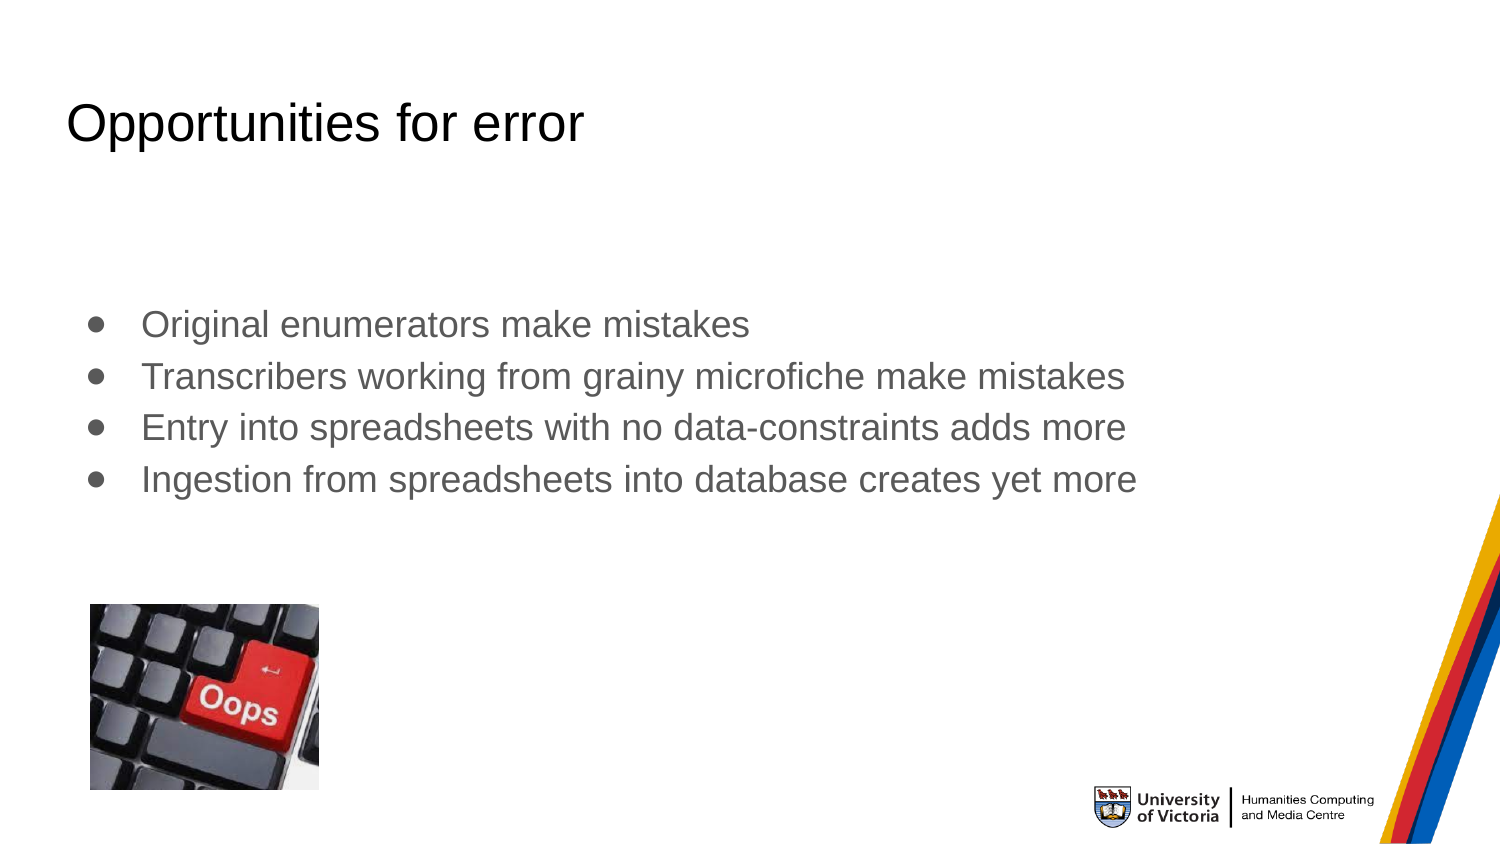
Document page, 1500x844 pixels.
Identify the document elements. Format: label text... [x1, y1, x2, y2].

picture [1094, 483, 1500, 844]
list Original enumerators make mistakes Transcribers working from grainy microfiche make mistakes Entry into spreadsheets with no data-constraints adds more Ingestion from spreadsheets into database creates yet more [51, 278, 1449, 750]
title Opportunities for error [51, 72, 1449, 167]
picture [90, 604, 319, 790]
